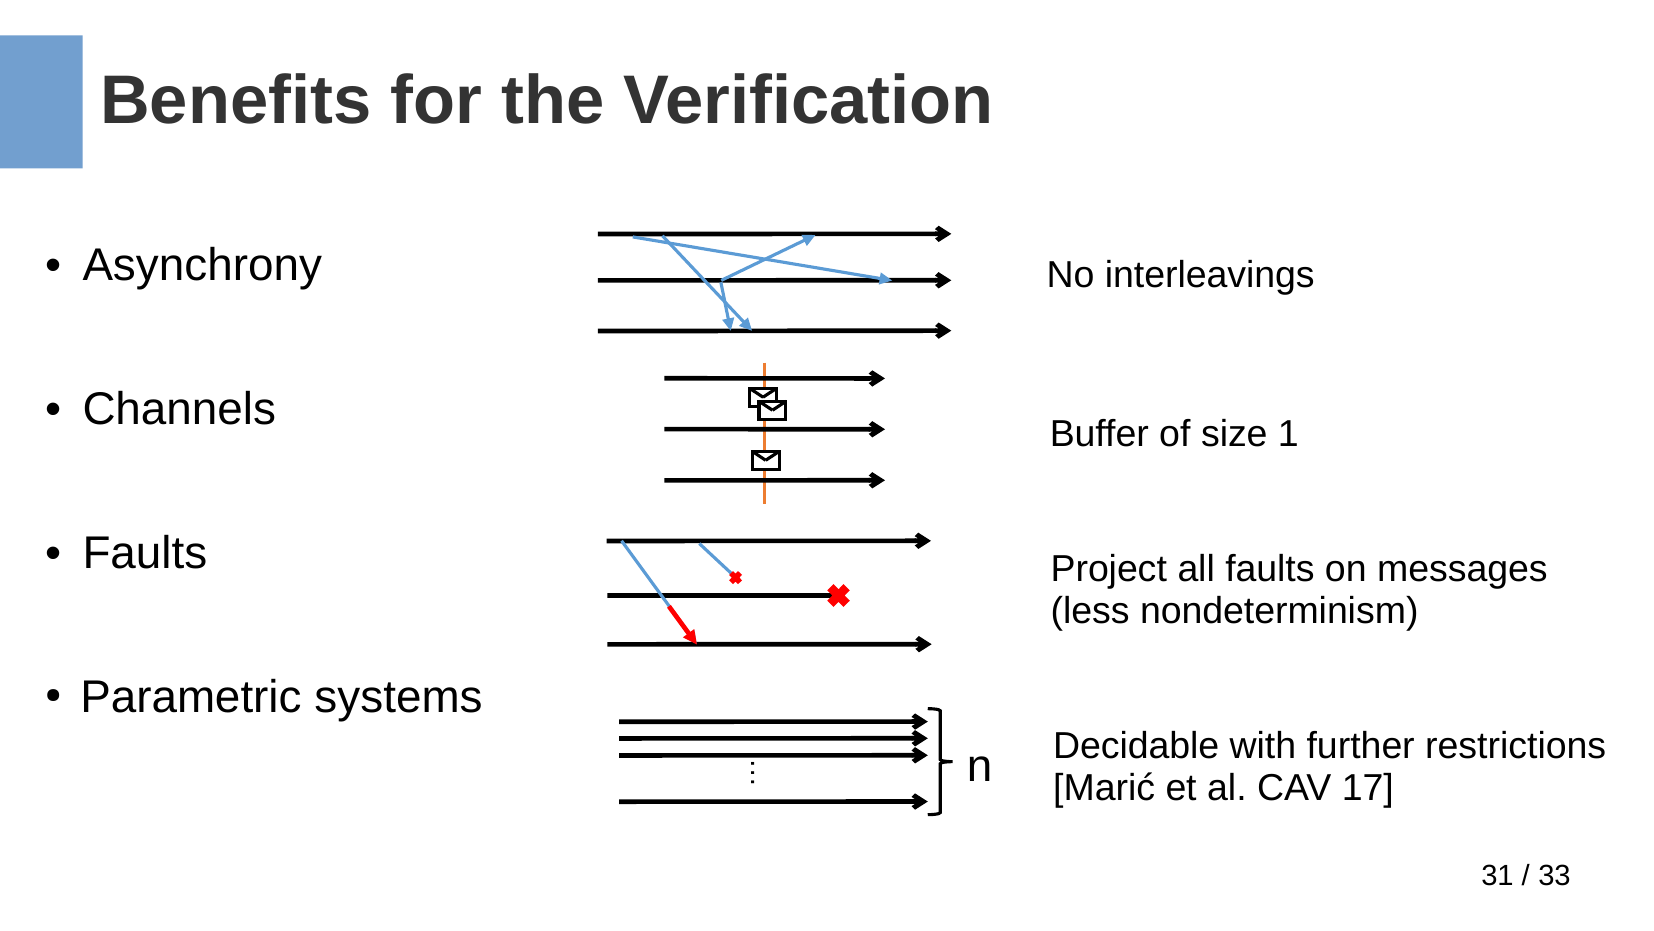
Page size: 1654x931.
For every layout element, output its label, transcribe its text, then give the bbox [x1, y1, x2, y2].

text_box Buffer of size 1 [1035, 405, 1314, 462]
text_box [749, 391, 786, 420]
text_box [730, 572, 741, 583]
text_box Project all faults on messages (less nondeterminism) [1035, 540, 1563, 640]
text_box [752, 454, 780, 470]
text_box No interleavings [1031, 246, 1330, 304]
title Benefits for the Verification [100, 21, 1589, 178]
text_box Asynchrony Channels Faults Parametric systems [30, 231, 541, 857]
text_box [828, 585, 849, 606]
text_box Decidable with further restrictions [Marić et al. CAV 17] [1038, 717, 1622, 817]
text_box n [952, 728, 1008, 799]
text_box [754, 388, 772, 394]
text_box [757, 451, 775, 457]
text_box … [742, 751, 796, 790]
